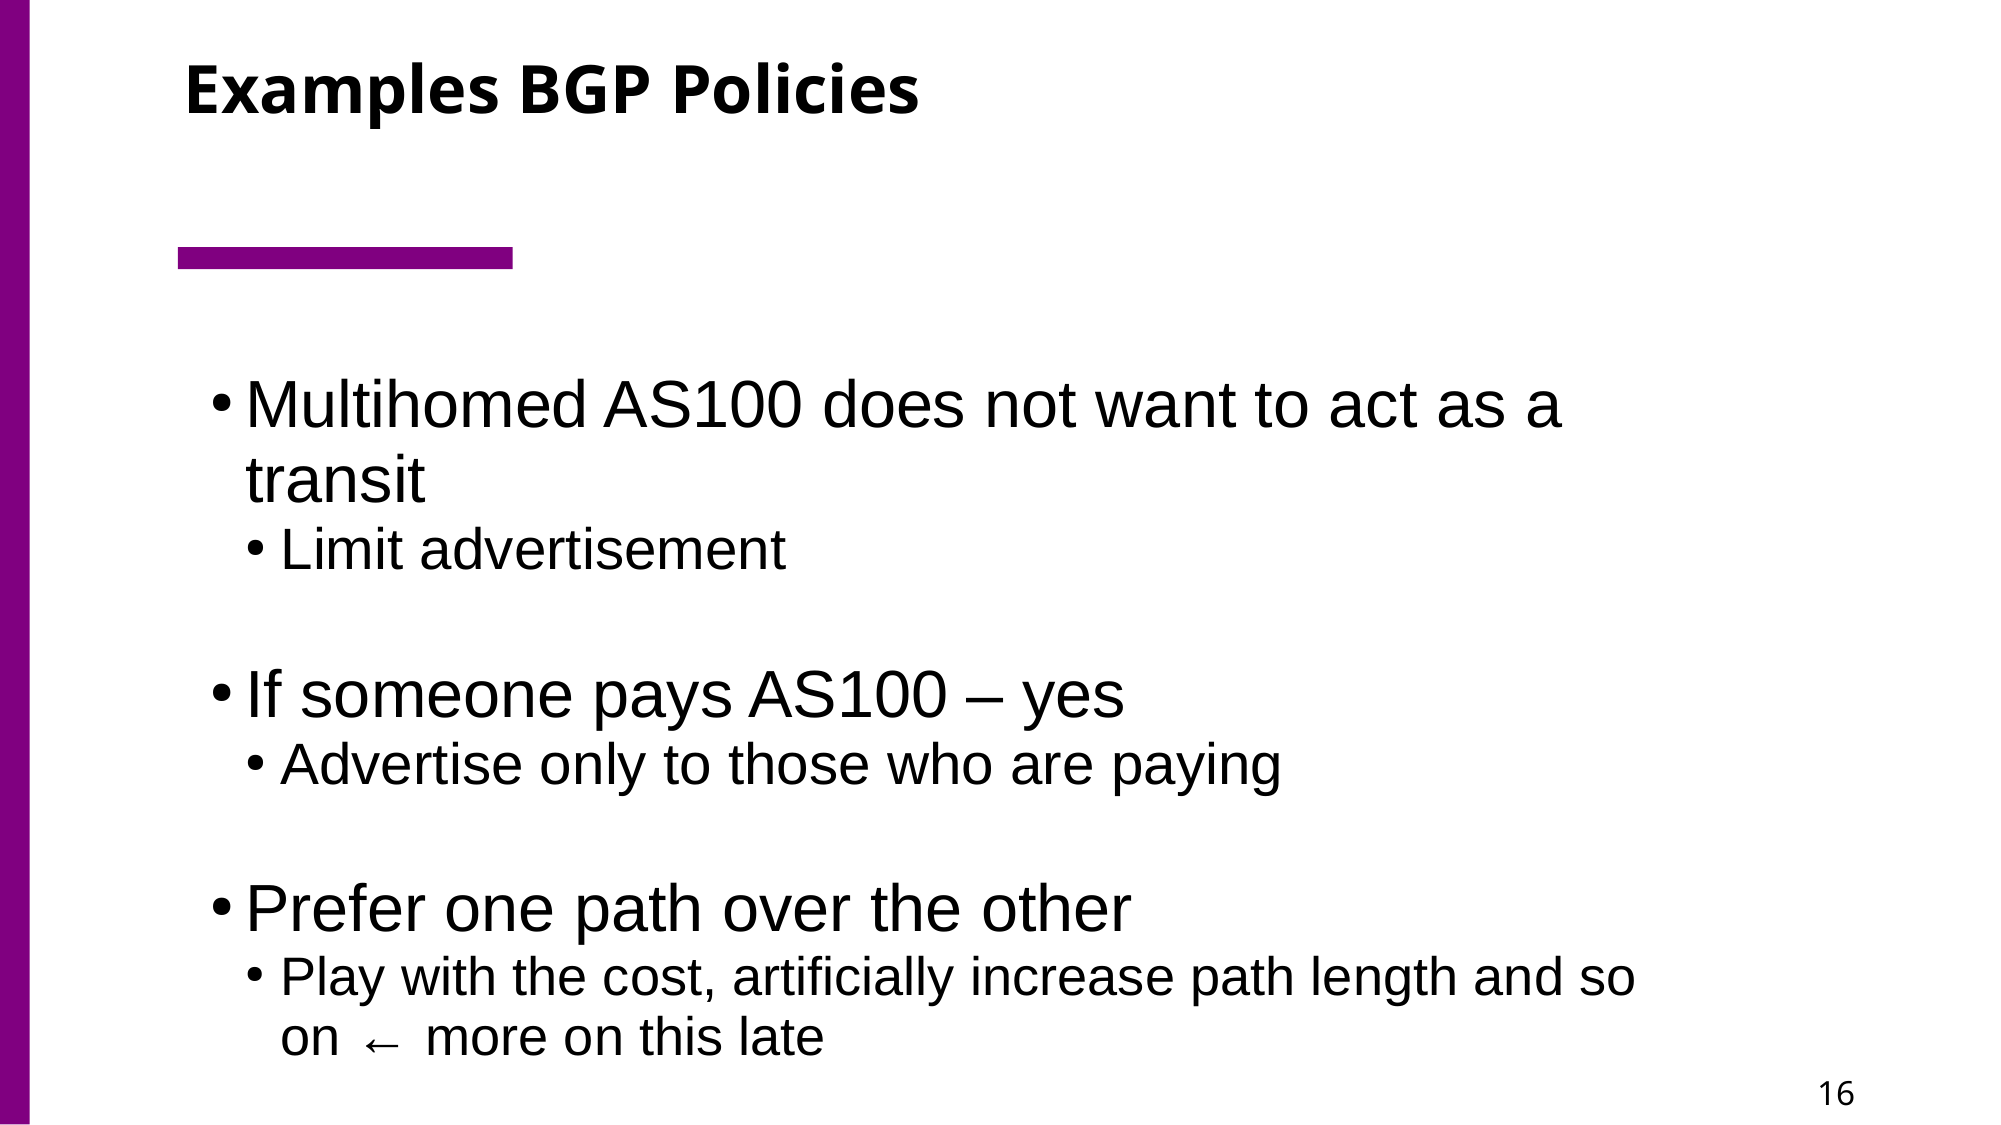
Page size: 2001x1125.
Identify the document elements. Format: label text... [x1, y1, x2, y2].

text_box Multihomed AS100 does not want to act as a transit Limit advertisement If someone pays AS100 – yes Advertise only to those who are paying Prefer one path over the other Play with the cost, artificially increase path length and so on ← more on this late [195, 360, 1711, 1075]
title Examples BGP Policies [133, 0, 1946, 135]
